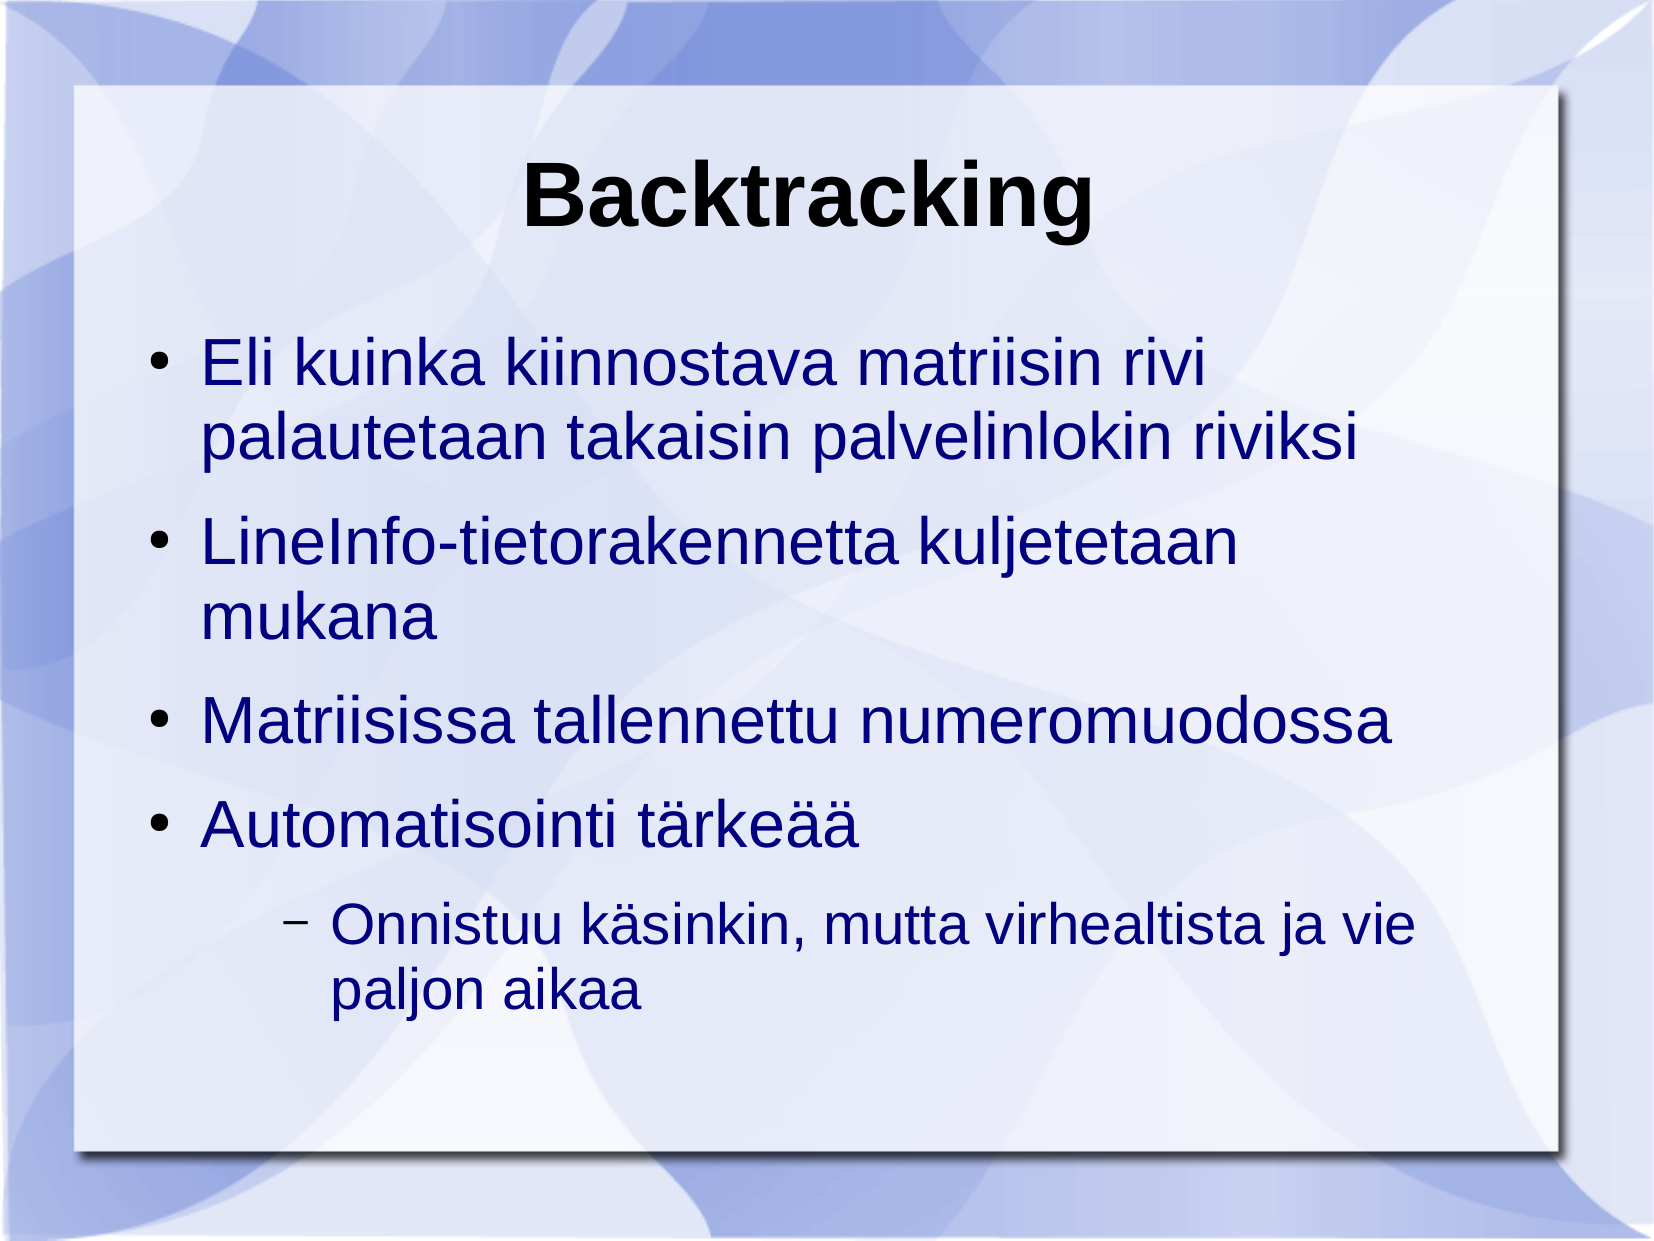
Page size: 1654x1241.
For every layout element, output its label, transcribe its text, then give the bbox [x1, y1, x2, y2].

title Backtracking [82, 90, 1536, 298]
picture [0, 0, 1654, 1241]
list Eli kuinka kiinnostava matriisin rivi palautetaan takaisin palvelinlokin riviksi LineInfo-tietorakennetta kuljetetaan mukana Matriisissa tallennettu numeromuodossa Automatisointi tärkeää Onnistuu käsinkin, mutta virhealtista ja vie paljon aikaa [129, 324, 1489, 1021]
